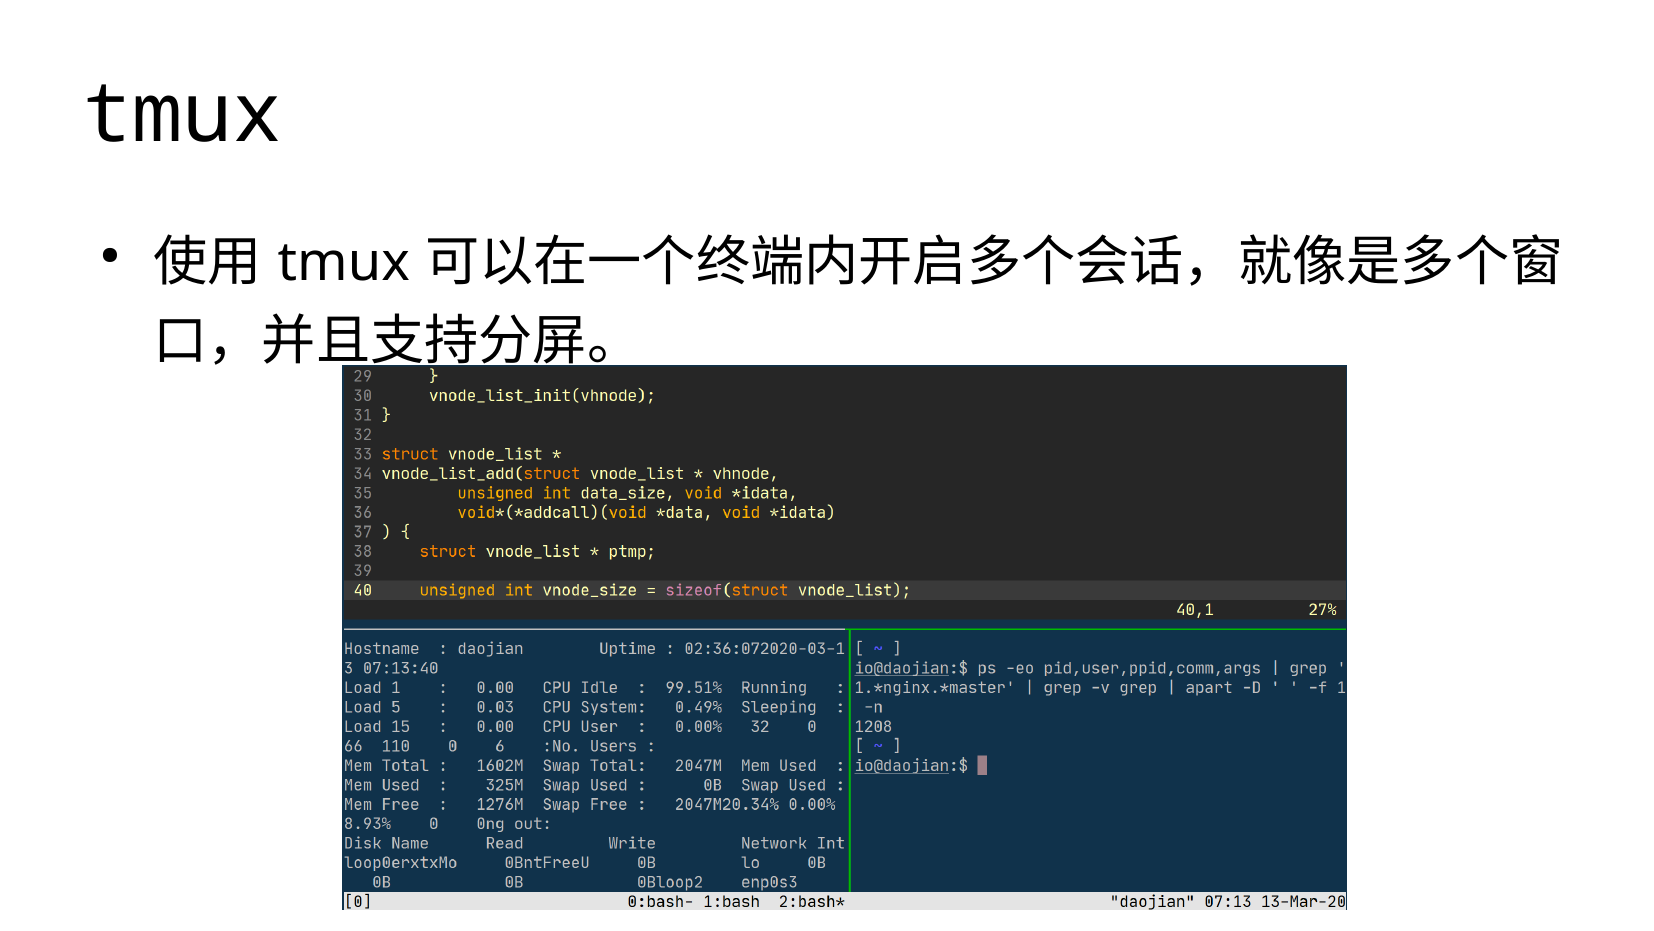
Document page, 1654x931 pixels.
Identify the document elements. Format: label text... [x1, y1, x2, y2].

title tmux [82, 37, 1571, 189]
list 使用tmux可以在一个终端内开启多个会话，就像是多个窗口，并且支持分屏。 [82, 217, 1571, 758]
picture [342, 365, 1347, 910]
